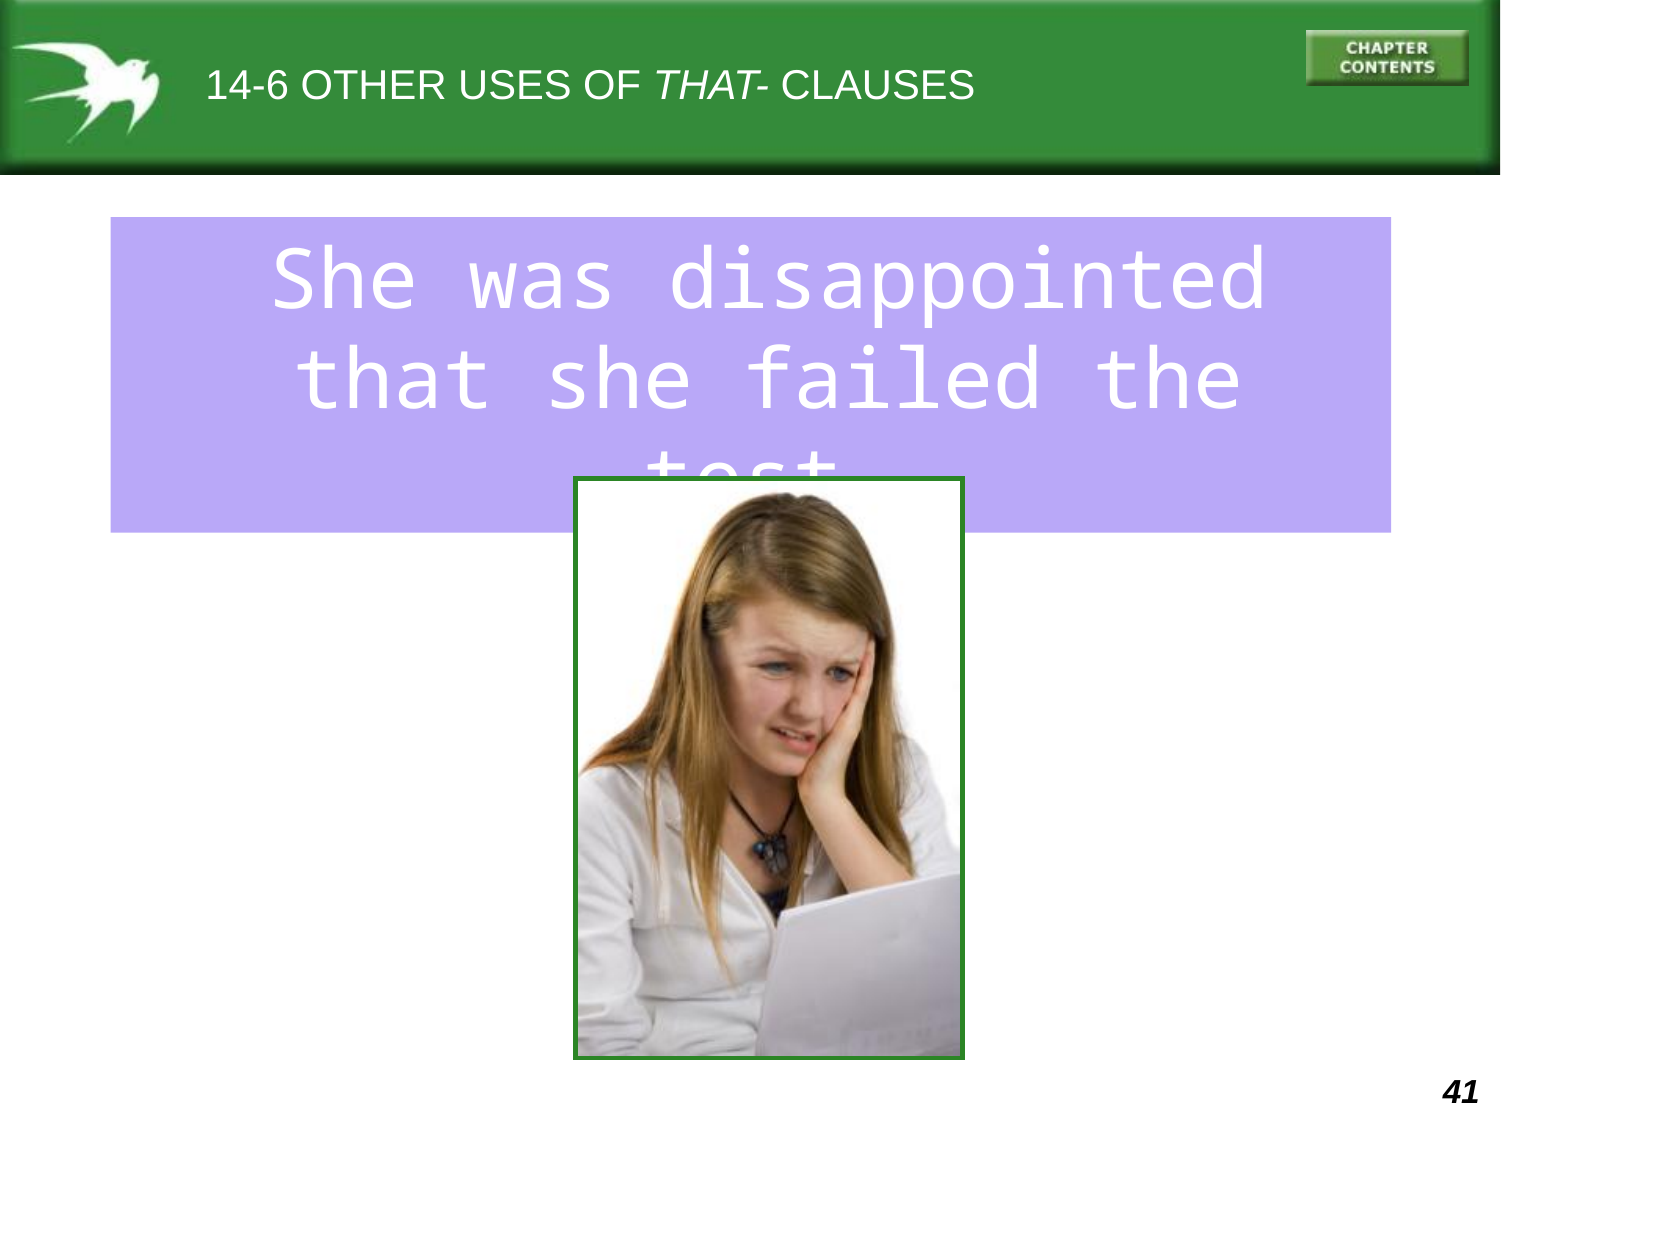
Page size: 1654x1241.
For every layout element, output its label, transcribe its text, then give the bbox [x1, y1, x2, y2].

text_box She was disappointed that she failed the test. [110, 217, 1392, 533]
text_box 14-6 OTHER USES OF THAT- CLAUSES [190, 50, 1363, 116]
picture [0, 0, 1500, 175]
picture [577, 480, 961, 1056]
